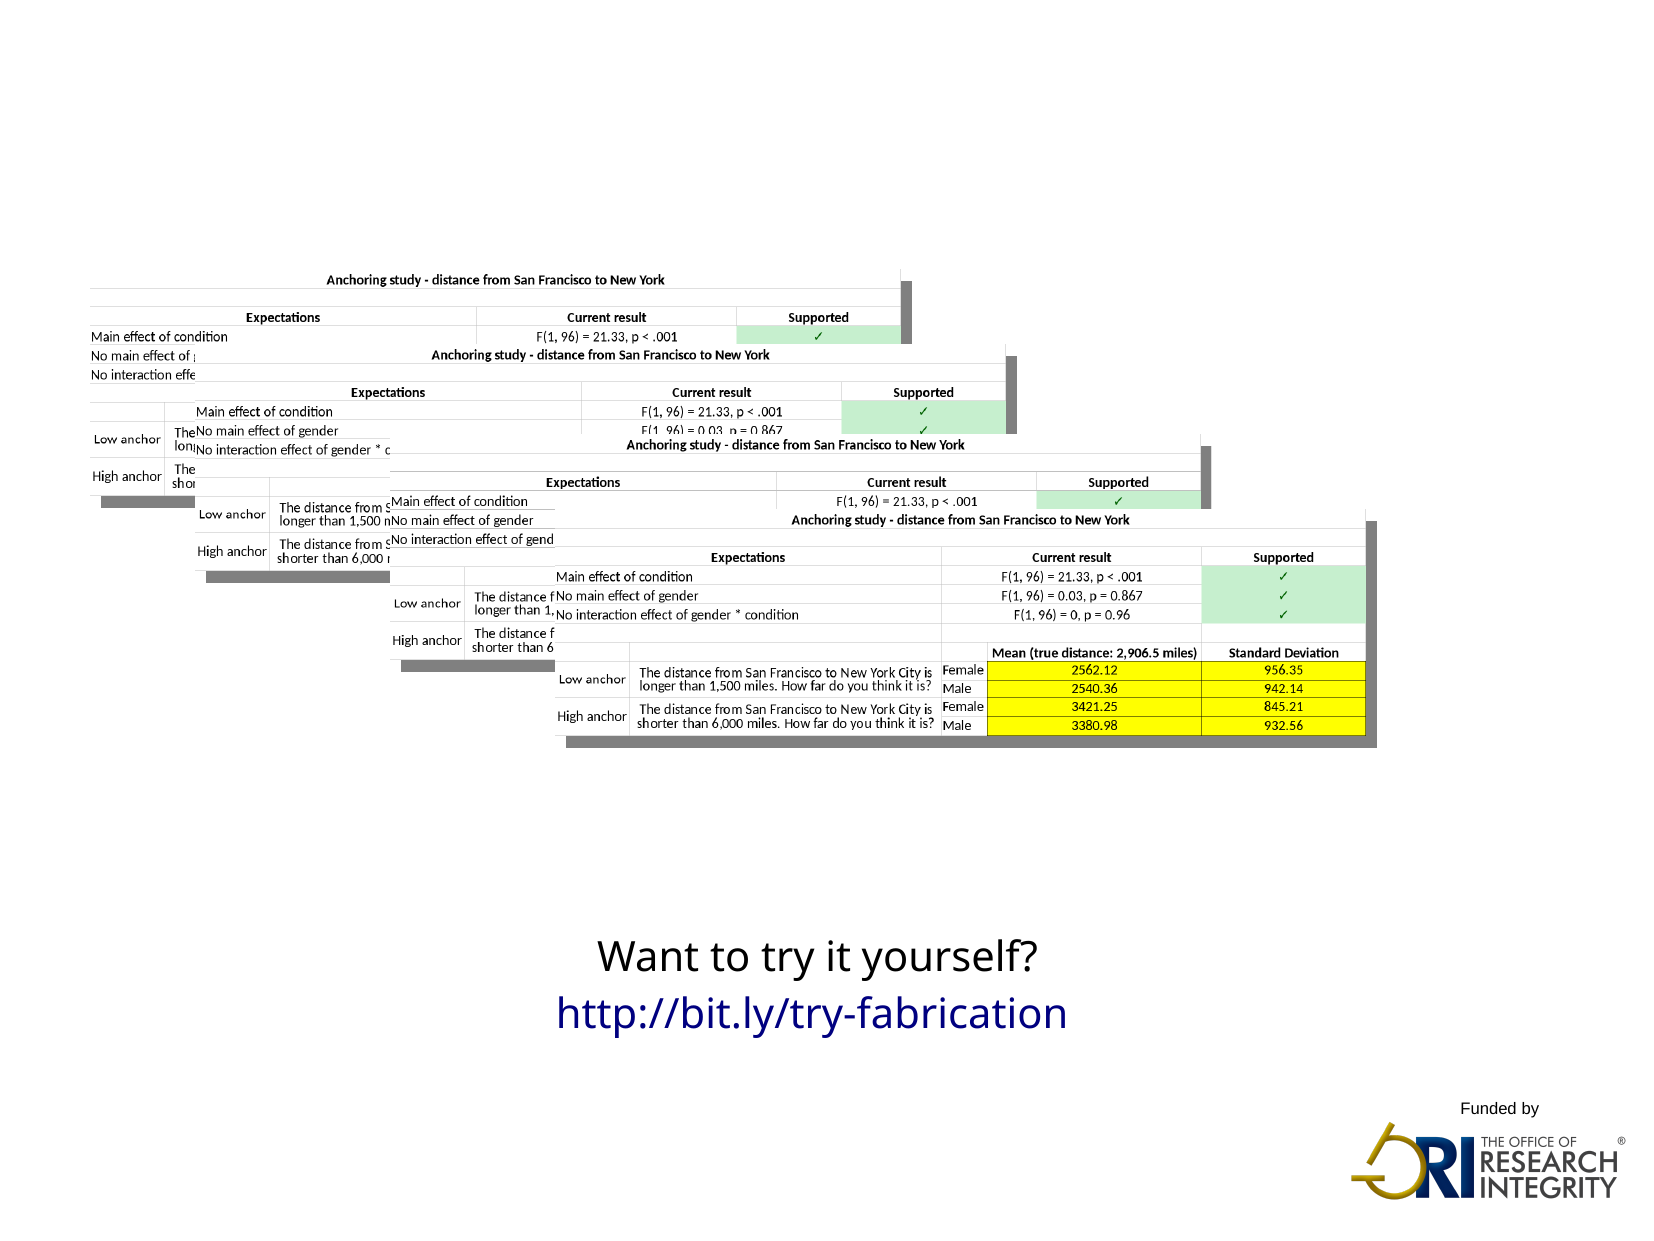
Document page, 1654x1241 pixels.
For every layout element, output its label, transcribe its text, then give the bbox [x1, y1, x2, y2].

picture [90, 269, 1366, 736]
text_box Want to try it yourself? http://bit.ly/try-fabrication [390, 919, 1246, 1036]
text_box Funded by [1380, 1091, 1621, 1126]
picture [1341, 1109, 1636, 1216]
